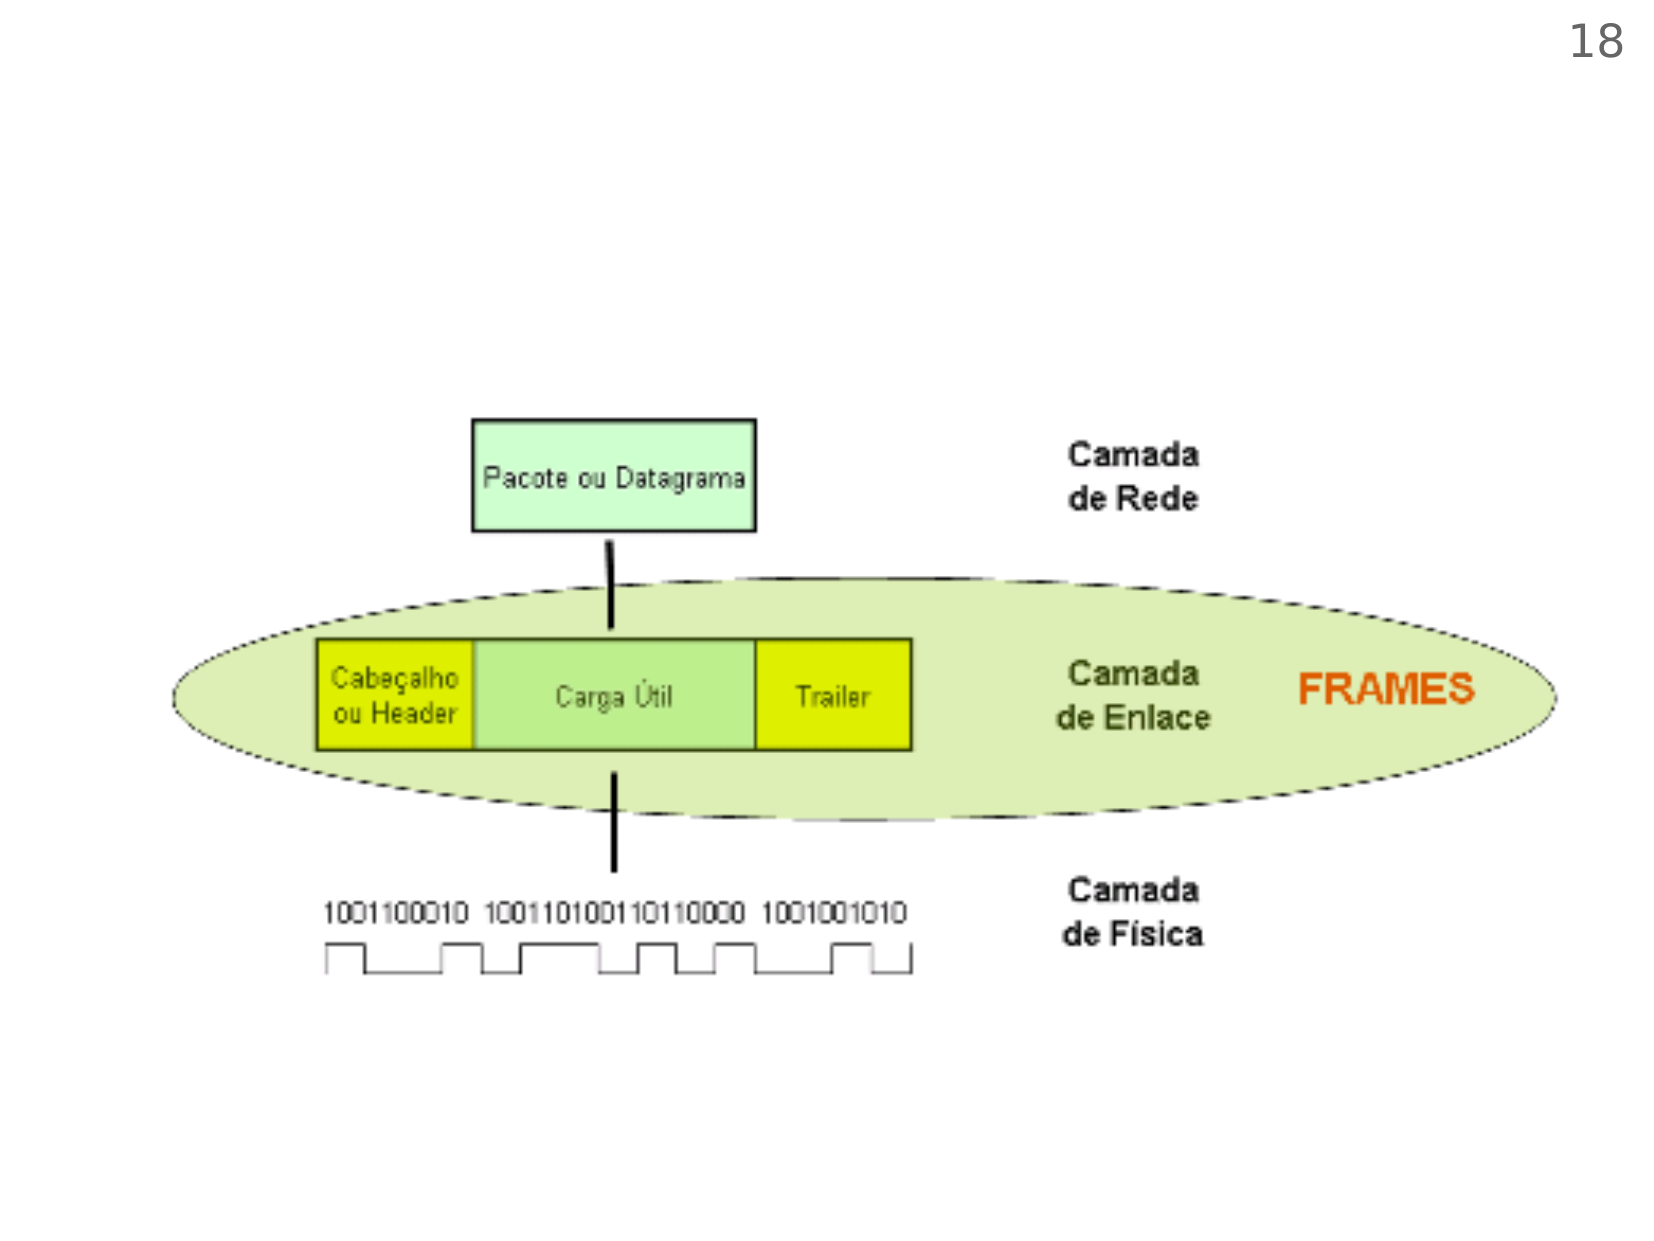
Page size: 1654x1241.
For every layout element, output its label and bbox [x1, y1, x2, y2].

picture [161, 413, 1565, 1004]
